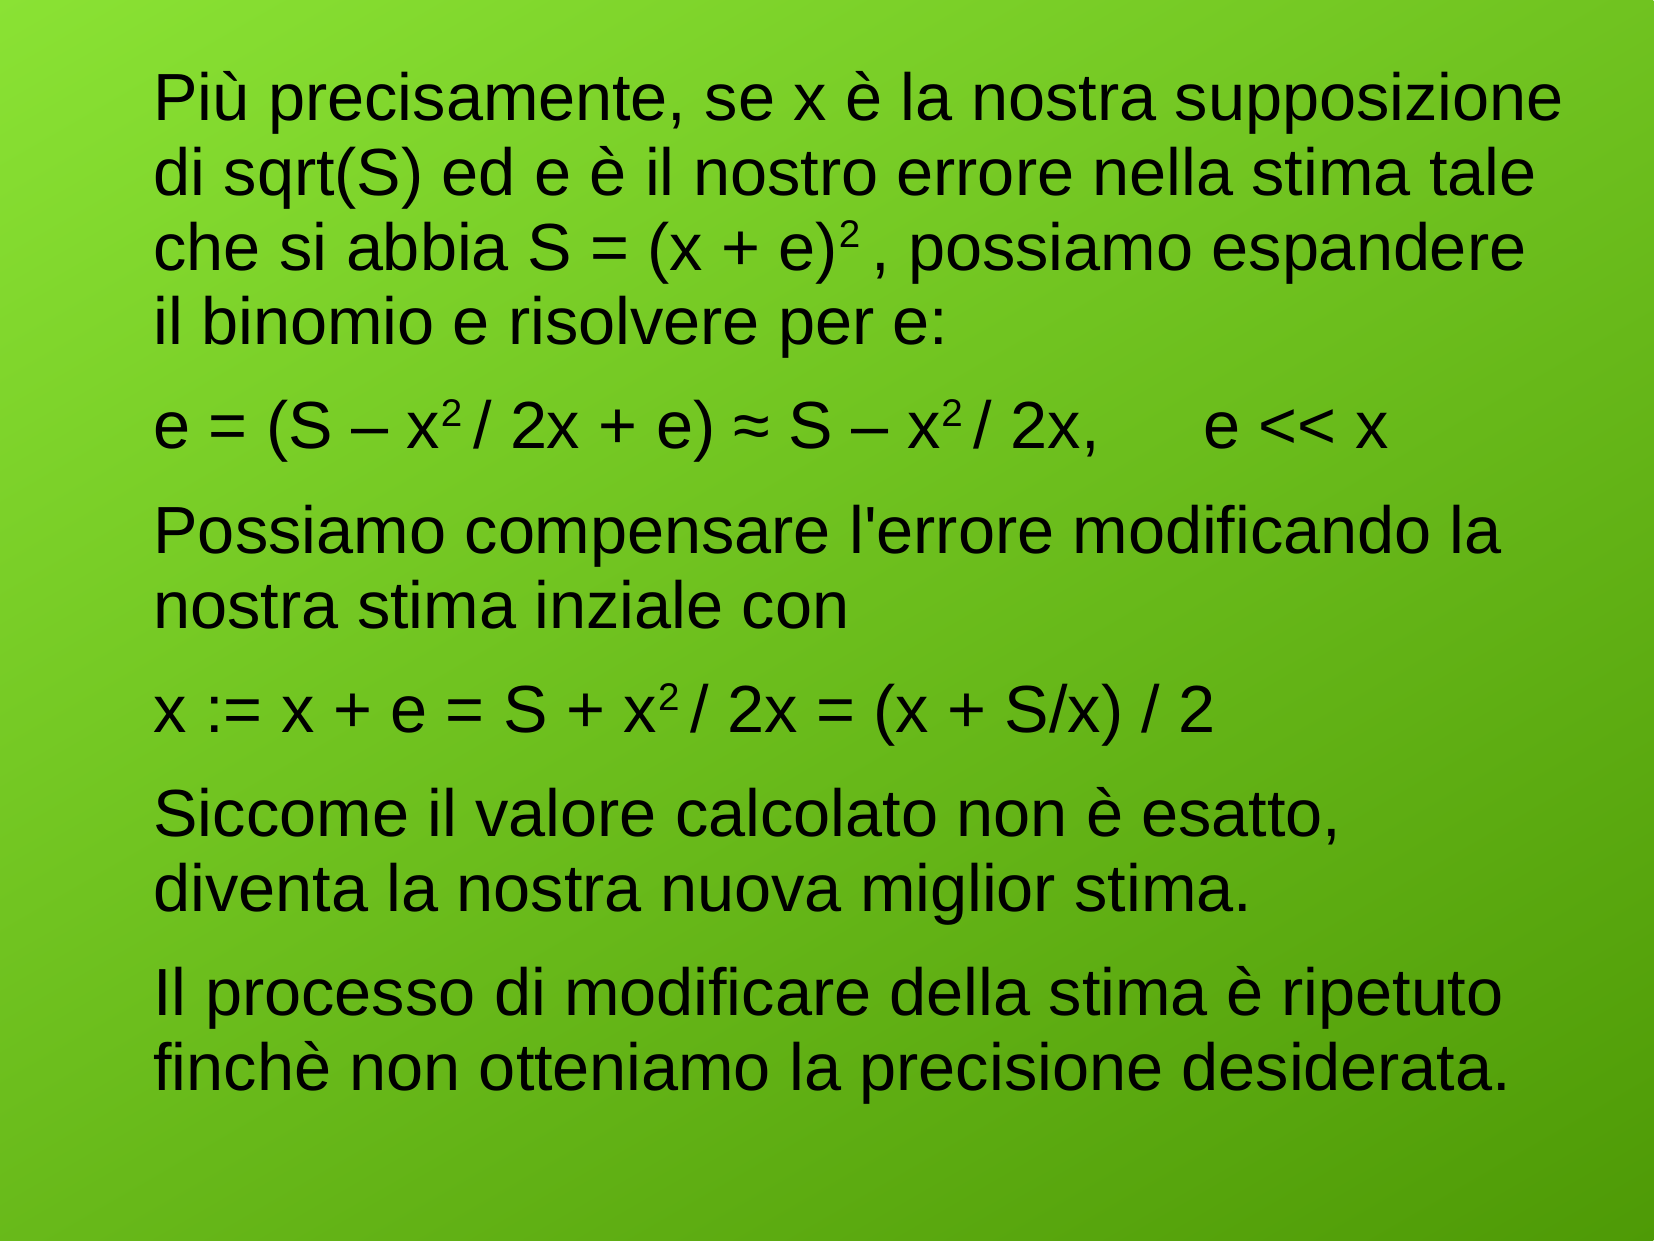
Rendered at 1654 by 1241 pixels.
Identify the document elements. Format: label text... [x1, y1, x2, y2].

list Più precisamente, se x è la nostra supposizione di sqrt(S) ed e è il nostro errore nella stima tale che si abbia S = (x + e)2 , possiamo espandere il binomio e risolvere per e: e = (S – x2 / 2x + e) ≈ S – x2 / 2x, e << x Possiamo compensare l'errore modificando la nostra stima inziale con x := x + e = S + x2 / 2x = (x + S/x) / 2 Siccome il valore calcolato non è esatto, diventa la nostra nuova miglior stima. Il processo di modificare della stima è ripetuto finchè non otteniamo la precisione desiderata. [82, 60, 1571, 1171]
